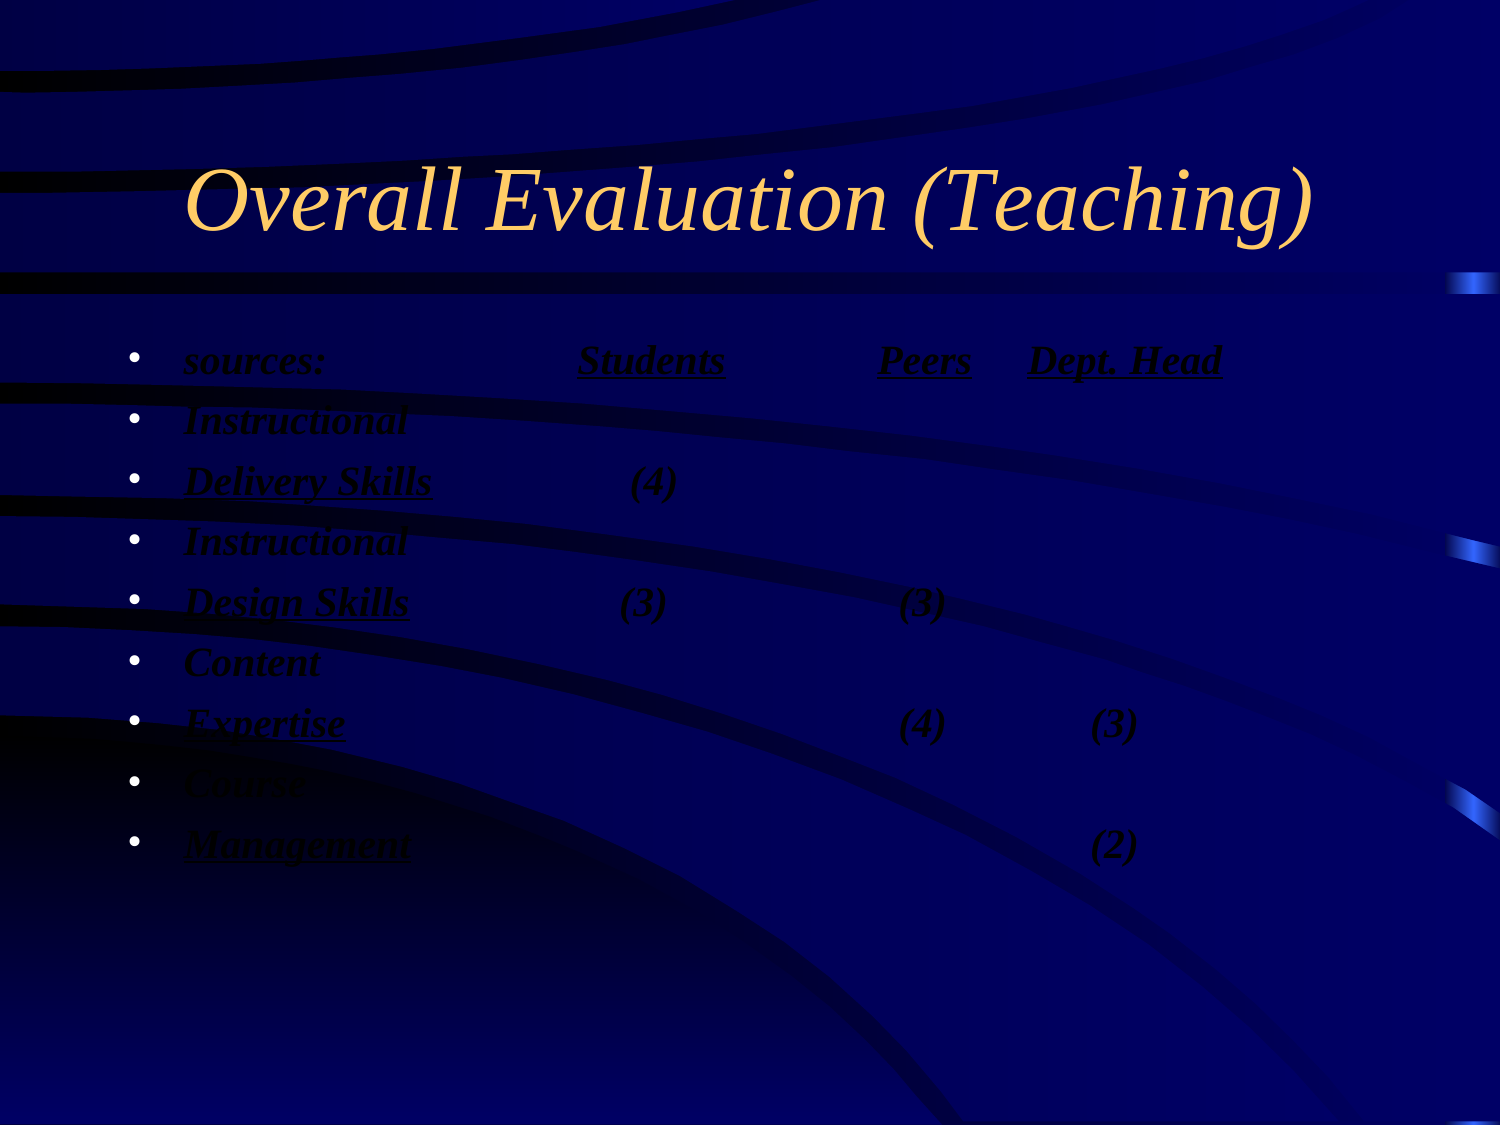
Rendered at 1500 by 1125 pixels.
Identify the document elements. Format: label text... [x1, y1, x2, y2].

list sources: Students Peers Dept. Head Instructional Delivery Skills (4) Instructional Design Skills (3) (3) Content Expertise (4) (3) Course Management (2) [112, 324, 1388, 1000]
title Overall Evaluation (Teaching) [112, 99, 1388, 288]
